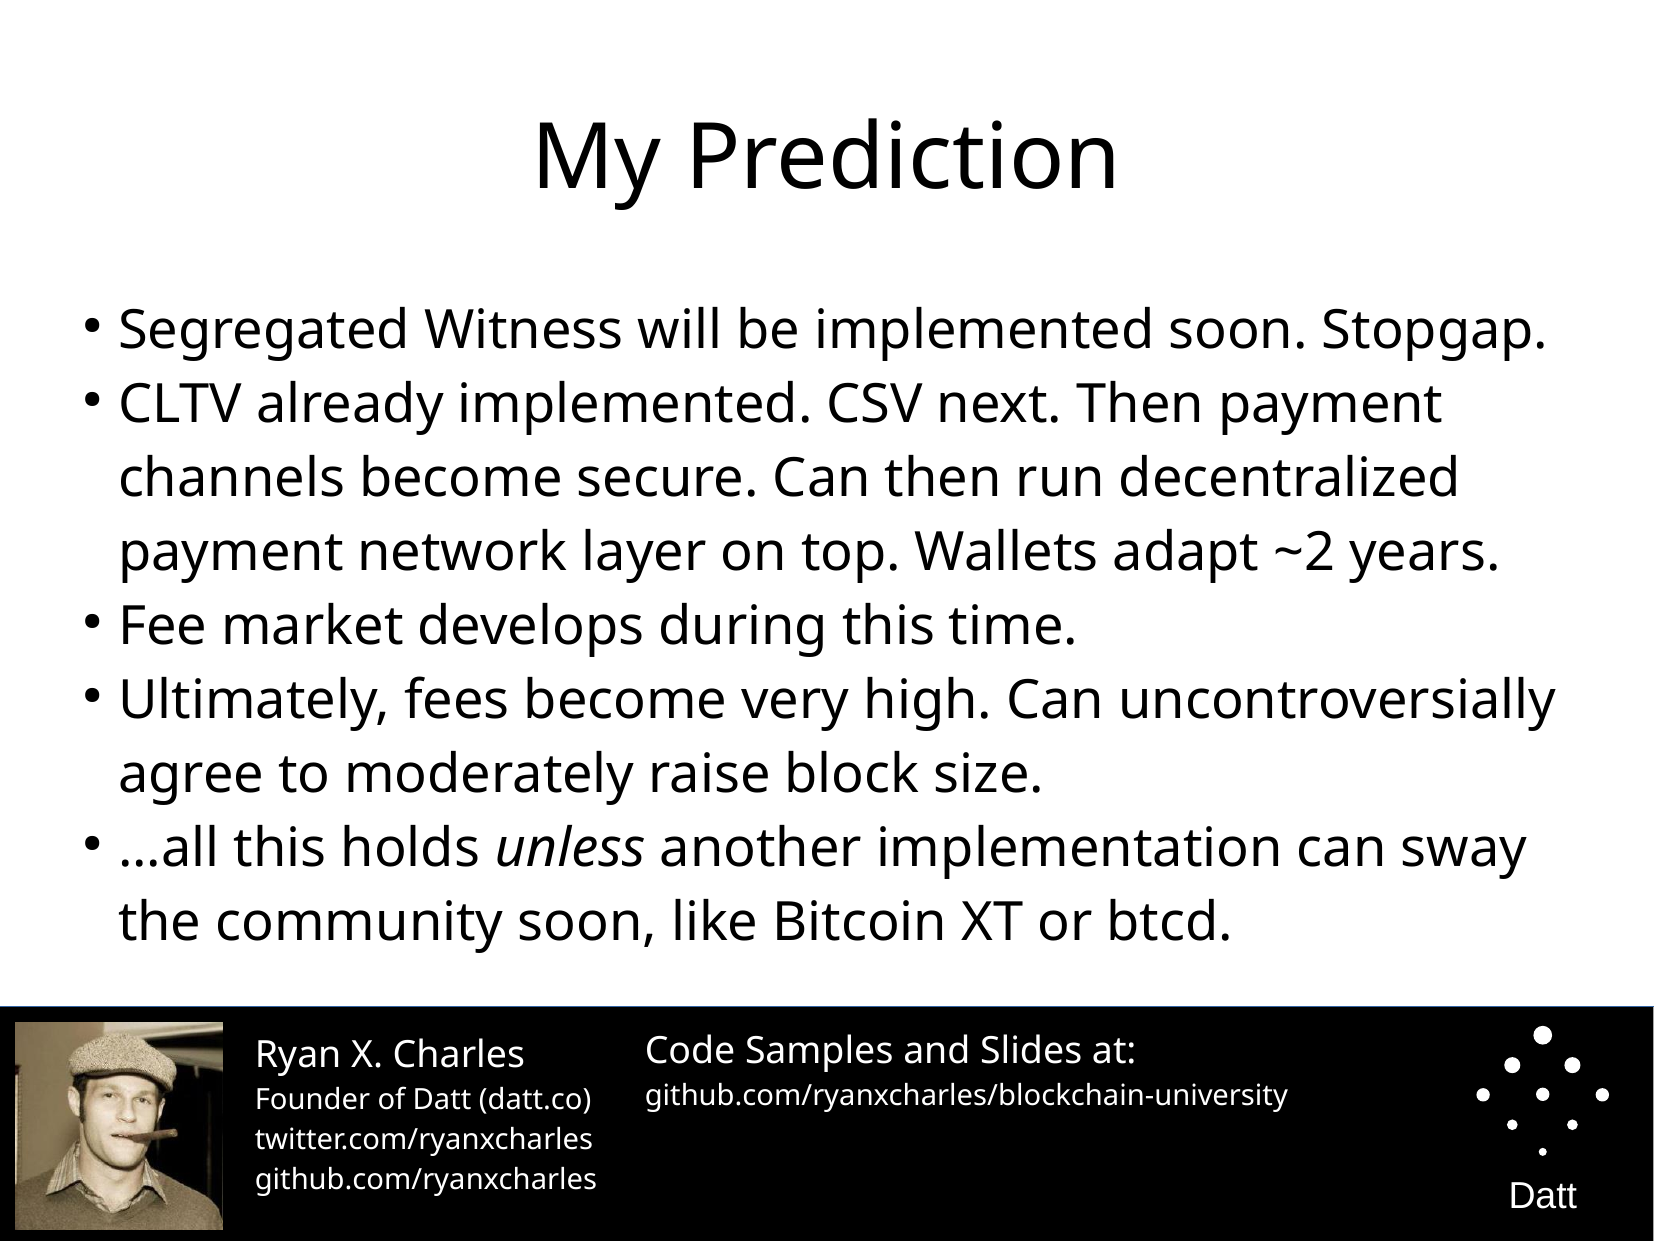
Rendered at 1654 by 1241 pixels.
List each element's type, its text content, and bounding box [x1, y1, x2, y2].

picture [15, 1022, 223, 1231]
text_box Code Samples and Slides at: github.com/ryanxcharles/blockchain-university [630, 1015, 1403, 1156]
picture [1475, 1023, 1611, 1159]
subtitle Segregated Witness will be implemented soon. Stopgap. CLTV already implemented. CSV next. Then payment channels become secure. Can then run decentralized payment network layer on top. Wallets adapt ~2 years. Fee market develops during this time. Ultimately, fees become very high. Can uncontroversially agree to moderately raise block size. ...all this holds unless another implementation can sway the community soon, like Bitcoin XT or btcd. [82, 290, 1571, 1006]
title My Prediction [82, 49, 1571, 257]
text_box Ryan X. Charles Founder of Datt (datt.co) twitter.com/ryanxcharles github.com/ryanxcharles [240, 1020, 976, 1241]
text_box Datt [1452, 1167, 1633, 1241]
text_box [0, 1006, 1654, 1241]
